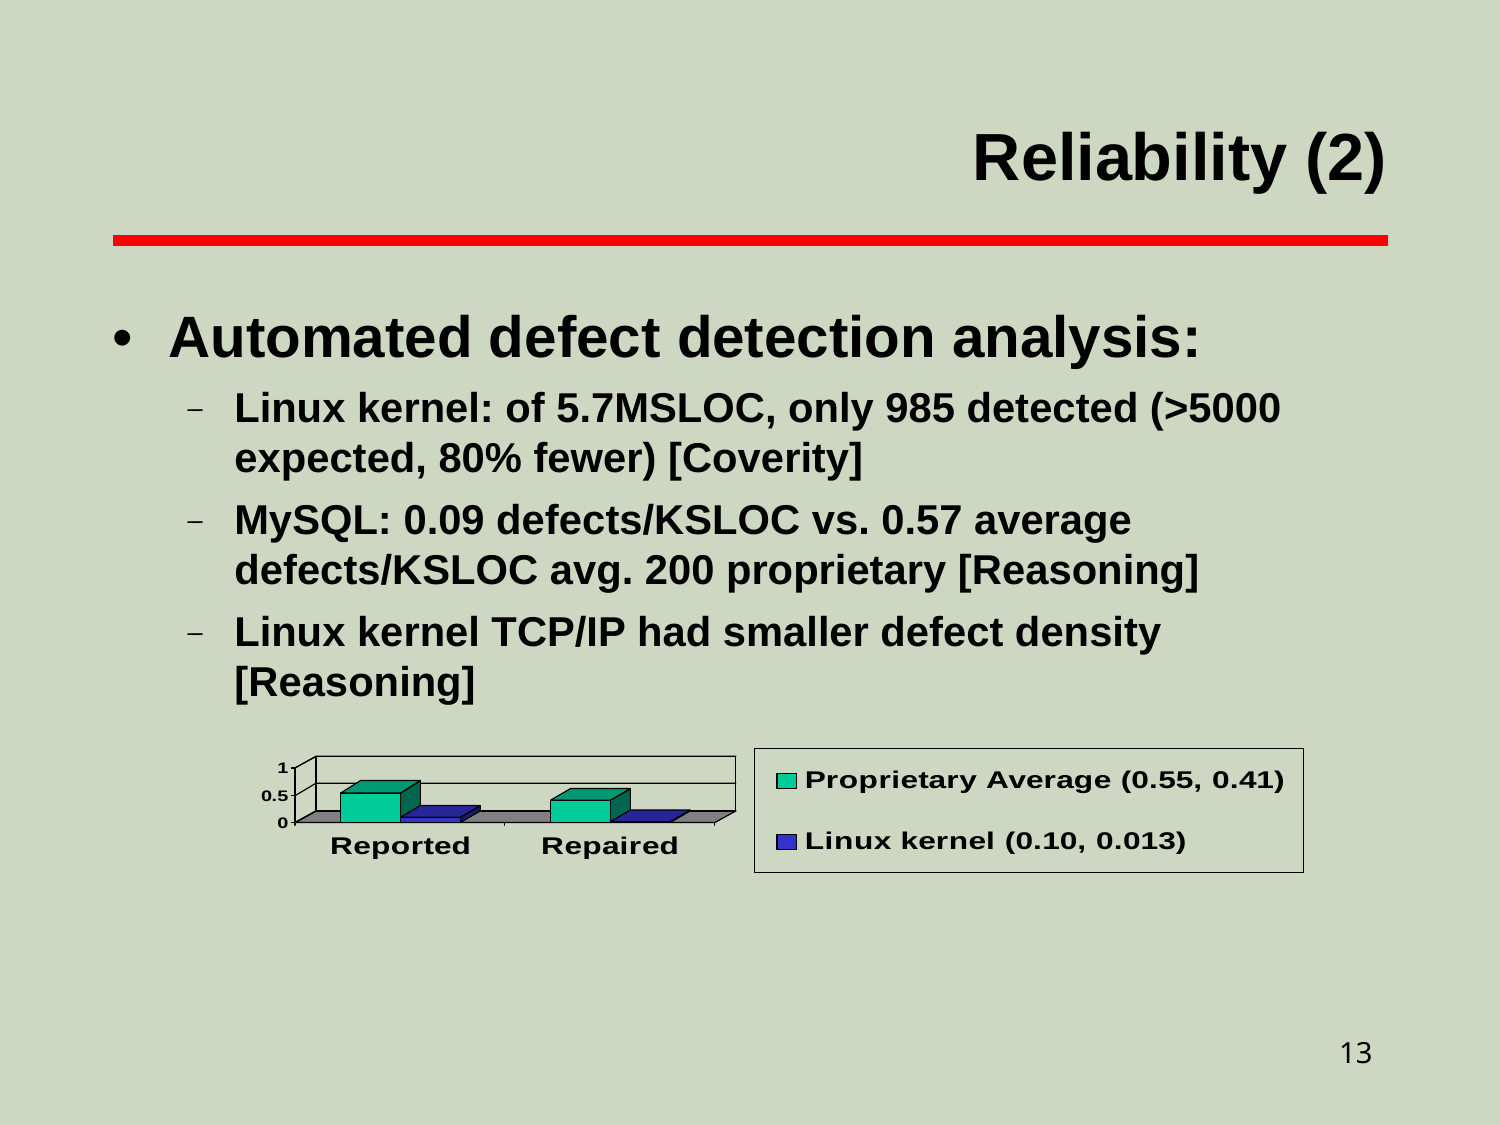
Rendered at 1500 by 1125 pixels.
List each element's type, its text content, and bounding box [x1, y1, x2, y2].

chart [25, 736, 1341, 888]
list Automated defect detection analysis: Linux kernel: of 5.7MSLOC, only 985 detected (>5000 expected, 80% fewer) [Coverity] MySQL: 0.09 defects/KSLOC vs. 0.57 average defects/KSLOC avg. 200 proprietary [Reasoning] Linux kernel TCP/IP had smaller defect density [Reasoning] [112, 299, 1388, 1080]
title Reliability (2) [337, 85, 1388, 224]
